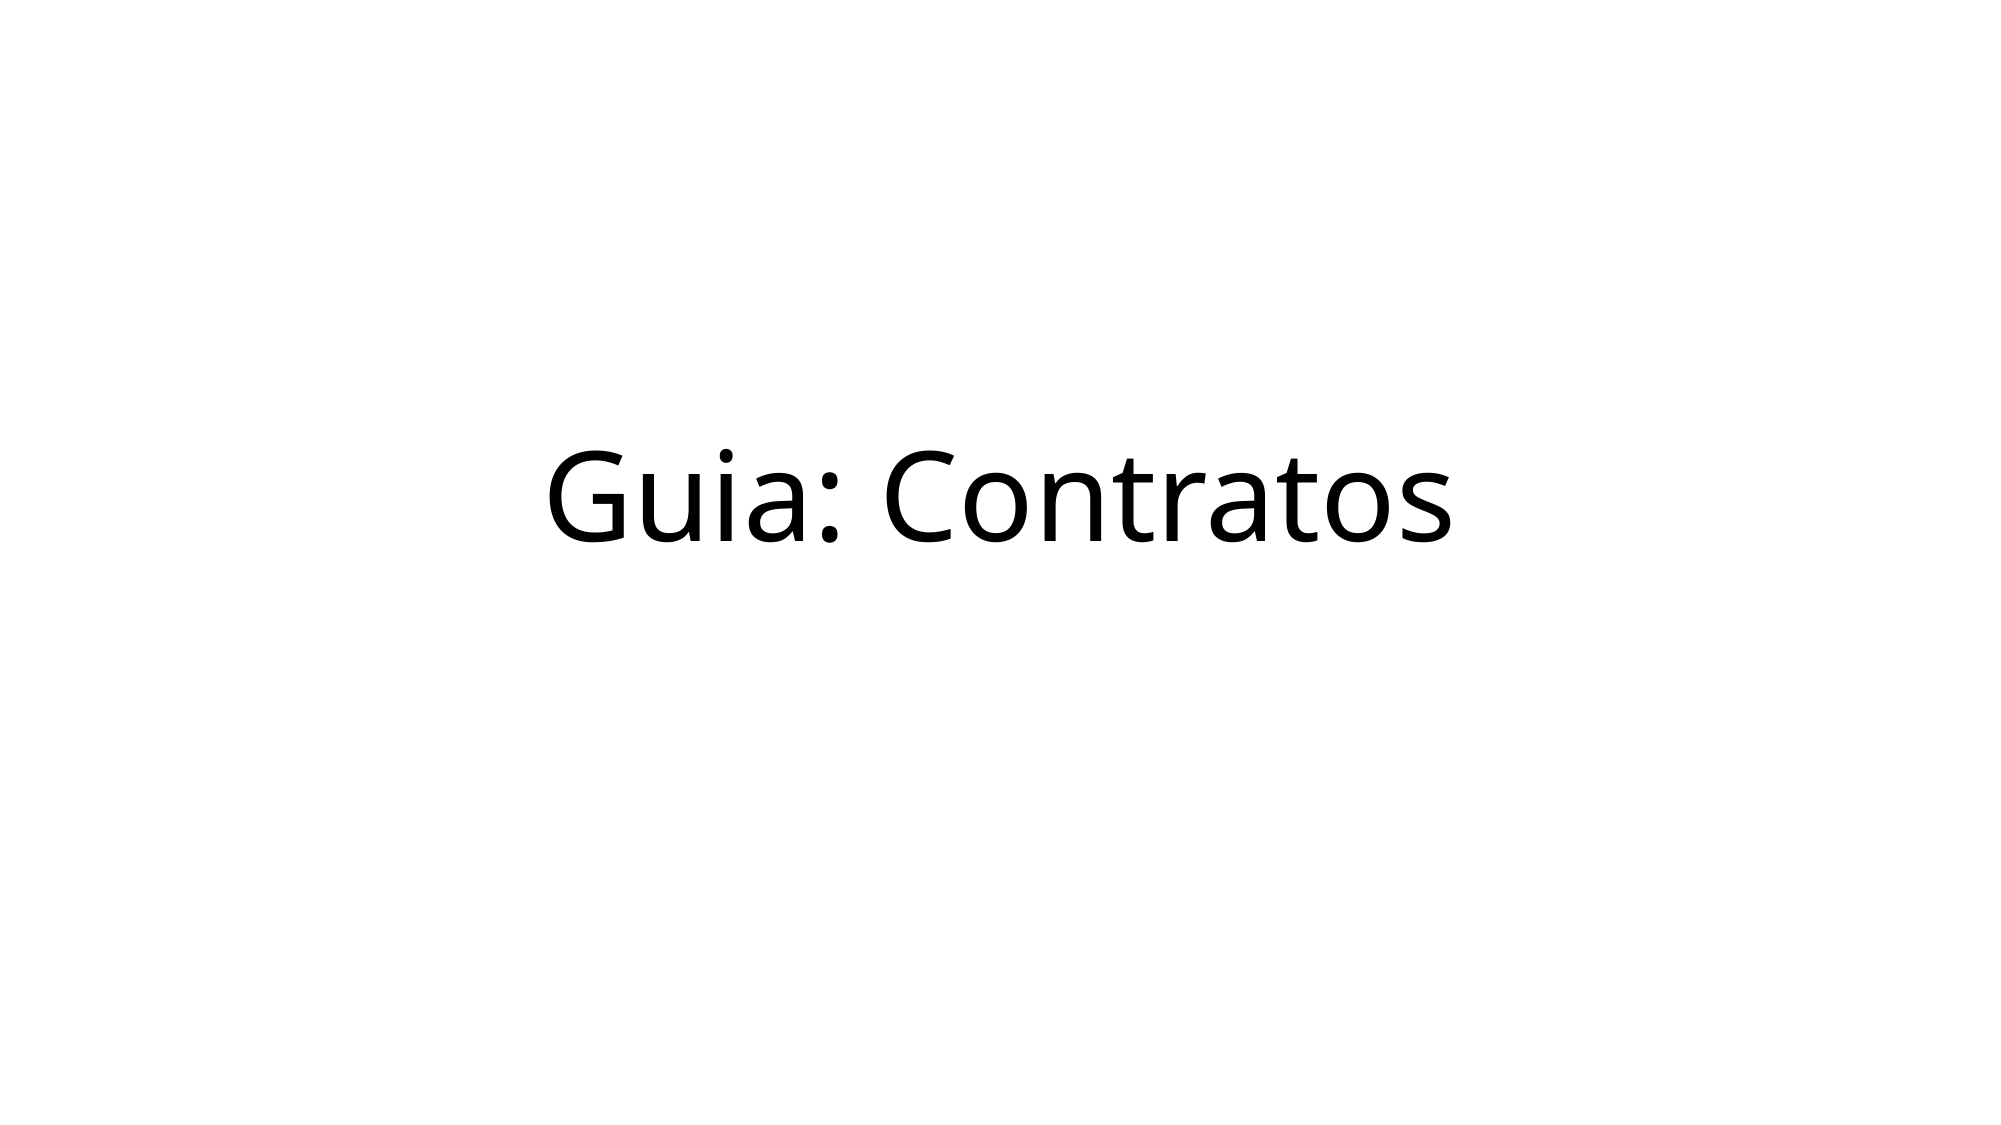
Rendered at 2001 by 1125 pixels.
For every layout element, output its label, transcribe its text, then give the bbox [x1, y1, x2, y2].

title Guia: Contratos [249, 184, 1750, 576]
